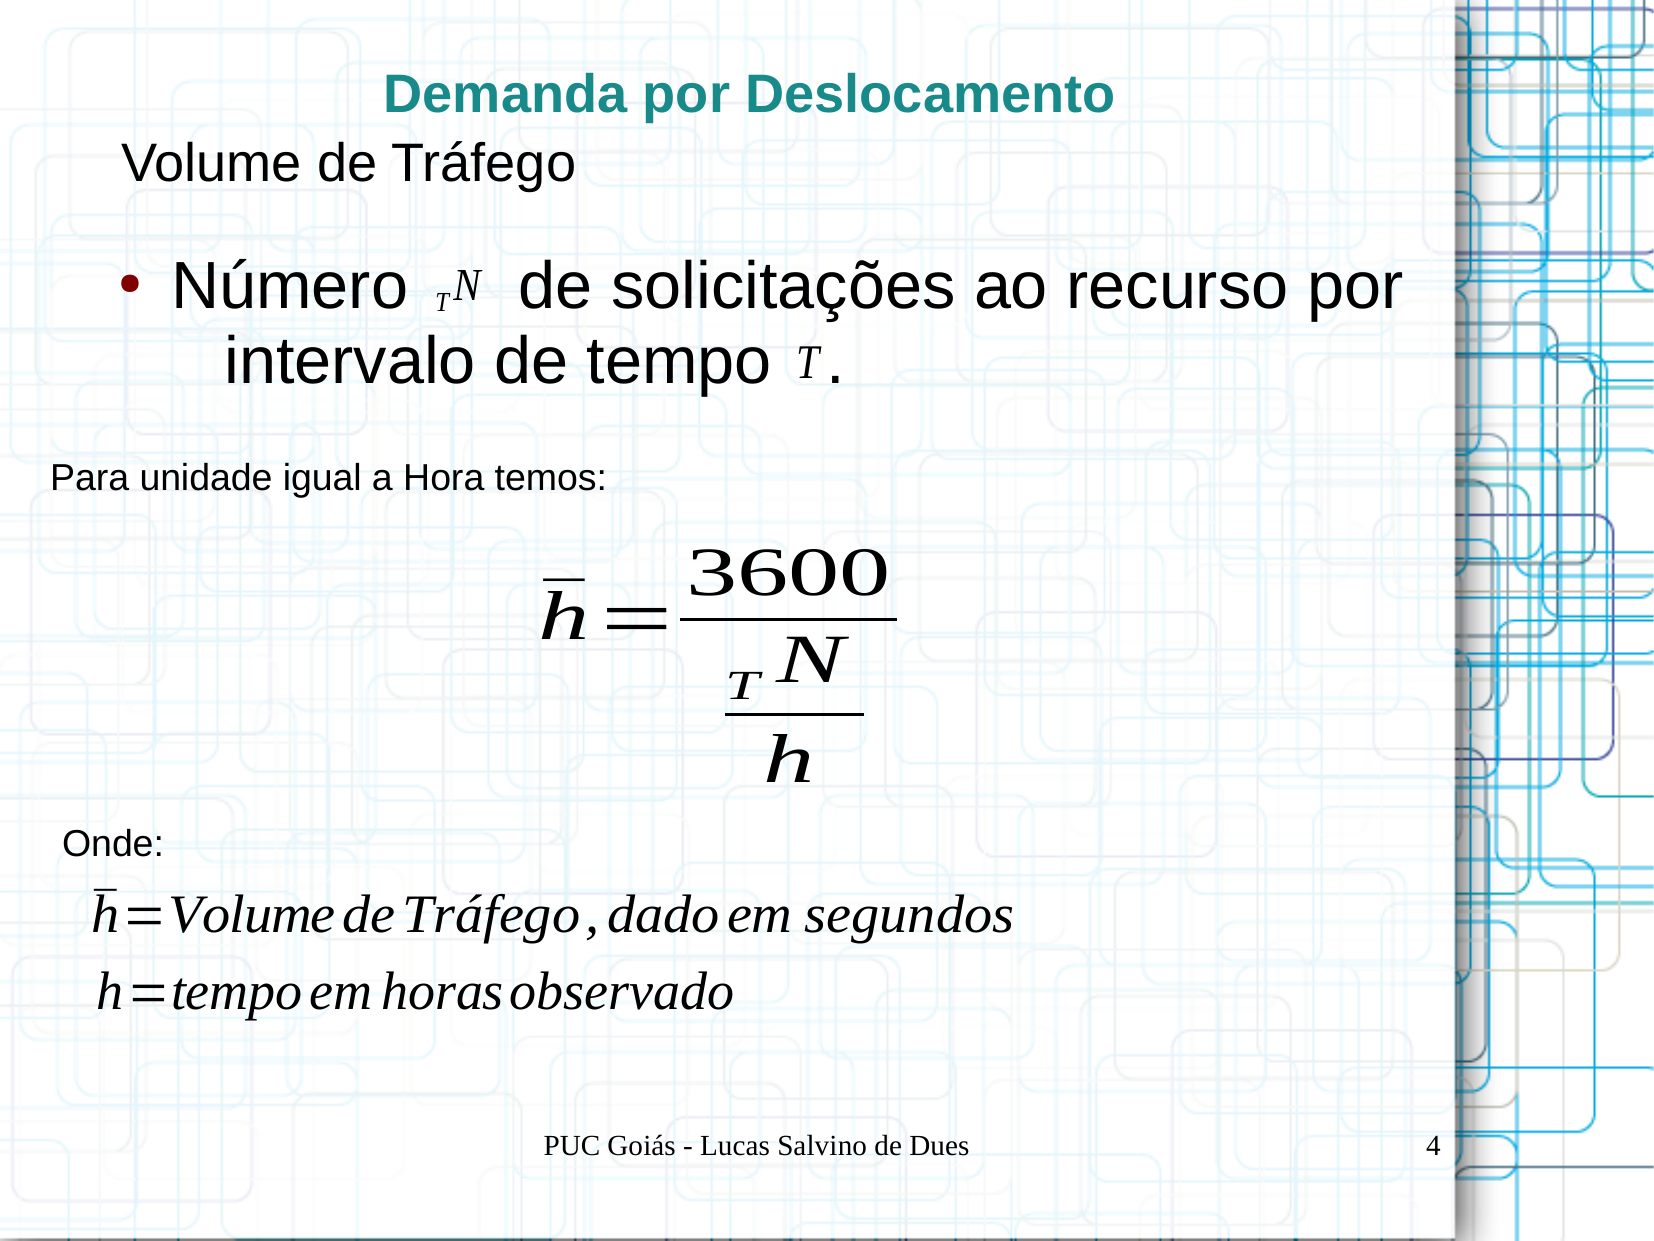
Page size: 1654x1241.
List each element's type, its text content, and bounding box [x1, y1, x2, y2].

text_box Volume de Tráfego [35, 125, 875, 201]
chart [425, 259, 496, 318]
chart [77, 885, 1028, 946]
chart [82, 962, 751, 1023]
chart [513, 535, 930, 797]
title Demanda por Deslocamento [61, 22, 1421, 166]
text_box Onde: [47, 814, 461, 914]
text_box Para unidade igual a Hora temos: [35, 448, 1406, 506]
chart [785, 336, 833, 391]
picture [0, 0, 1654, 1241]
list Número de solicitações ao recurso por intervalo de tempo . [82, 248, 1418, 968]
